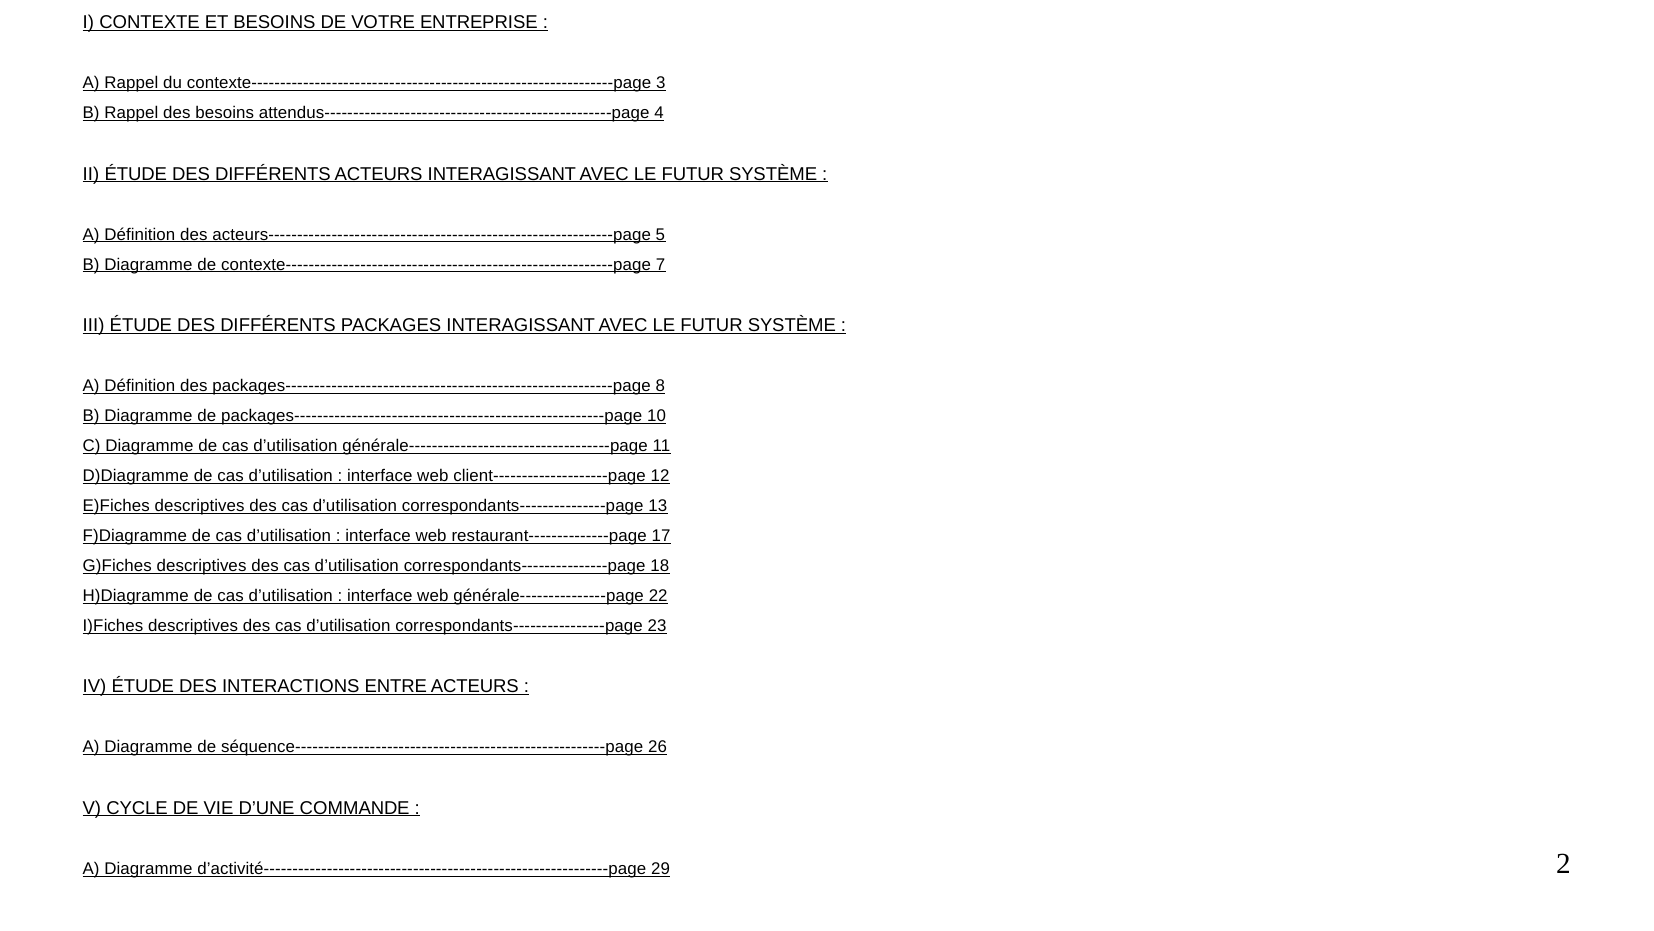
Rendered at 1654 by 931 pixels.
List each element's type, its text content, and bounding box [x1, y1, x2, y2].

list I) CONTEXTE ET BESOINS DE VOTRE ENTREPRISE : A) Rappel du contexte---------------------------------------------------------------page 3 B) Rappel des besoins attendus--------------------------------------------------page 4 II) ÉTUDE DES DIFFÉRENTS ACTEURS INTERAGISSANT AVEC LE FUTUR SYSTÈME : A) Définition des acteurs------------------------------------------------------------page 5 B) Diagramme de contexte---------------------------------------------------------page 7 III) ÉTUDE DES DIFFÉRENTS PACKAGES INTERAGISSANT AVEC LE FUTUR SYSTÈME : A) Définition des packages---------------------------------------------------------page 8 B) Diagramme de packages------------------------------------------------------page 10 C) Diagramme de cas d’utilisation générale-----------------------------------page 11 D)Diagramme de cas d’utilisation : interface web client--------------------page 12 E)Fiches descriptives des cas d’utilisation correspondants---------------page 13 F)Diagramme de cas d’utilisation : interface web restaurant--------------page 17 G)Fiches descriptives des cas d’utilisation correspondants---------------page 18 H)Diagramme de cas d’utilisation : interface web générale---------------page 22 I)Fiches descriptives des cas d’utilisation correspondants----------------page 23 IV) ÉTUDE DES INTERACTIONS ENTRE ACTEURS : A) Diagramme de séquence------------------------------------------------------page 26 V) CYCLE DE VIE D’UNE COMMANDE : A) Diagramme d’activité------------------------------------------------------------page 29 [82, 11, 1571, 886]
